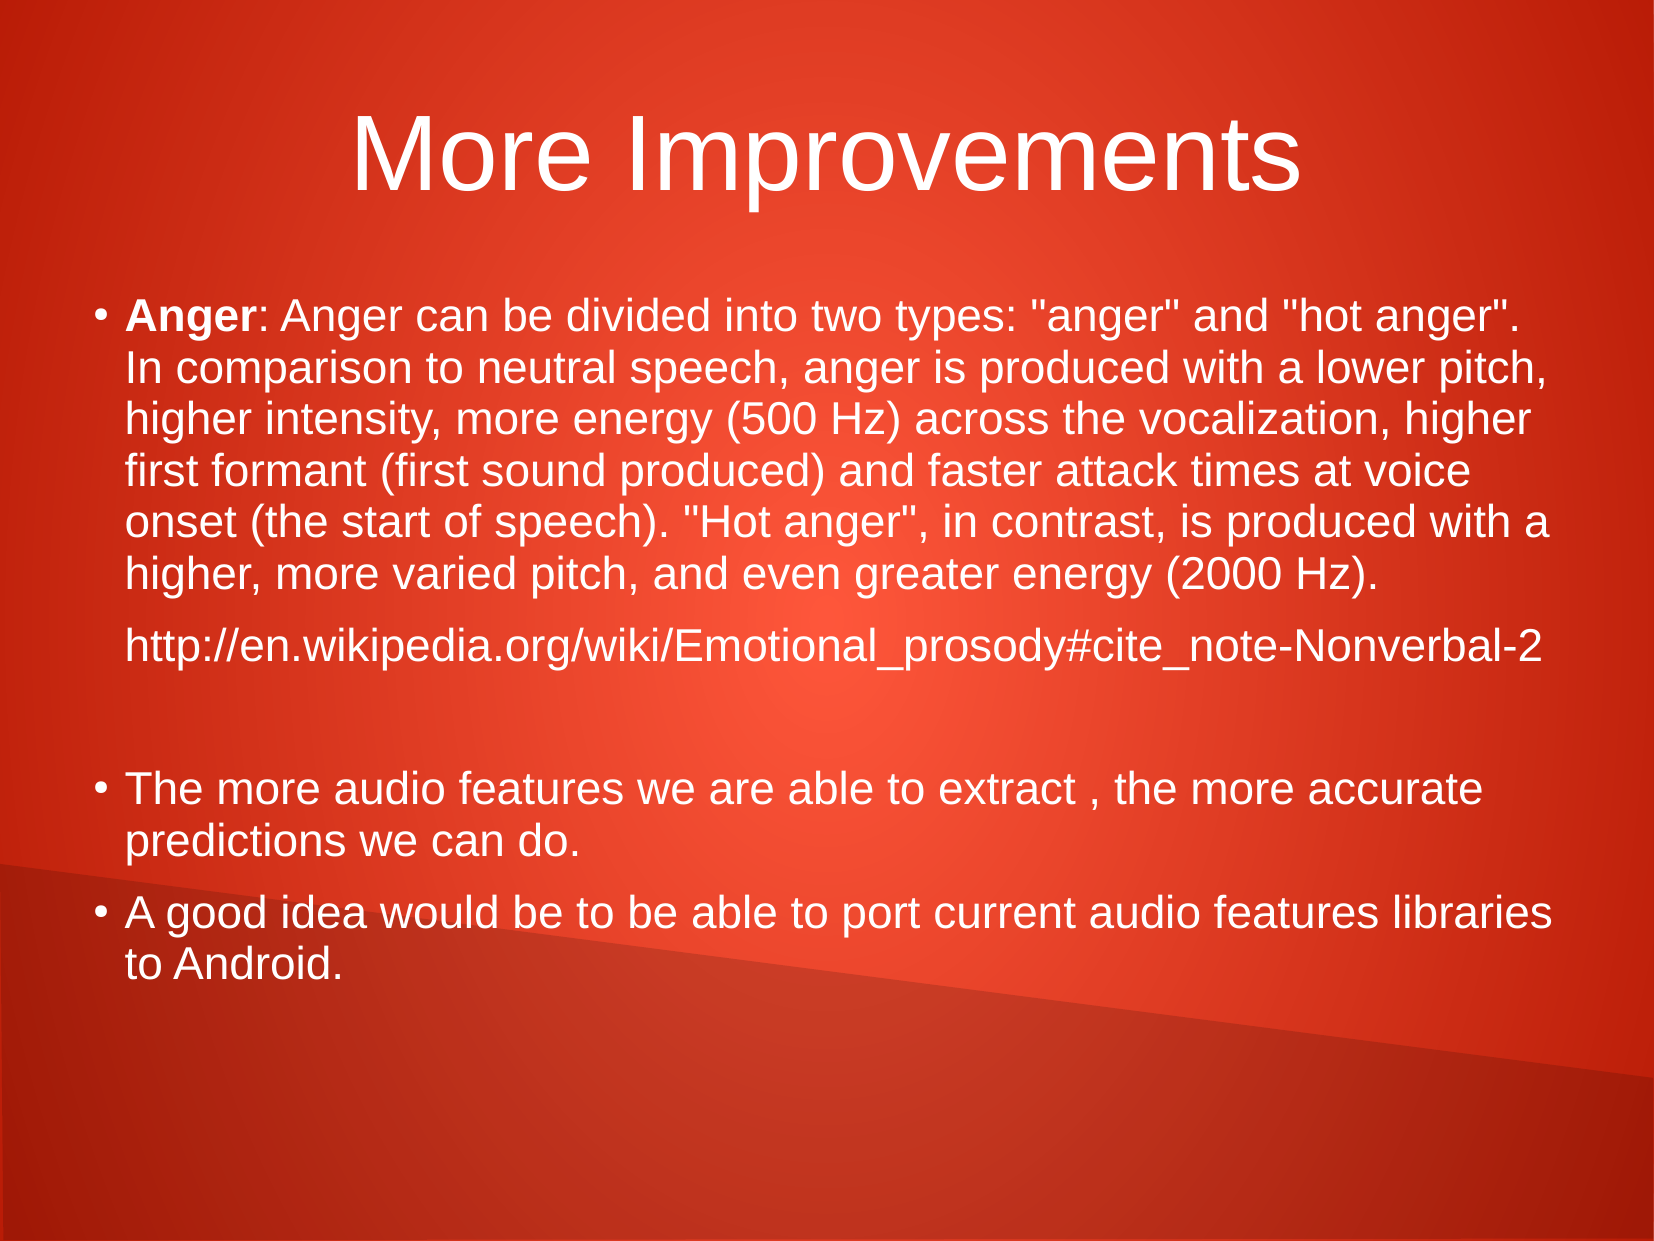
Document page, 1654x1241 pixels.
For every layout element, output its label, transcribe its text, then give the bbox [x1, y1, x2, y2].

list Anger: Anger can be divided into two types: "anger" and "hot anger". In comparison to neutral speech, anger is produced with a lower pitch, higher intensity, more energy (500 Hz) across the vocalization, higher first formant (first sound produced) and faster attack times at voice onset (the start of speech). "Hot anger", in contrast, is produced with a higher, more varied pitch, and even greater energy (2000 Hz). http://en.wikipedia.org/wiki/Emotional_prosody#cite_note-Nonverbal-2 The more audio features we are able to extract , the more accurate predictions we can do. A good idea would be to be able to port current audio features libraries to Android. [82, 290, 1571, 1010]
title More Improvements [82, 49, 1571, 257]
